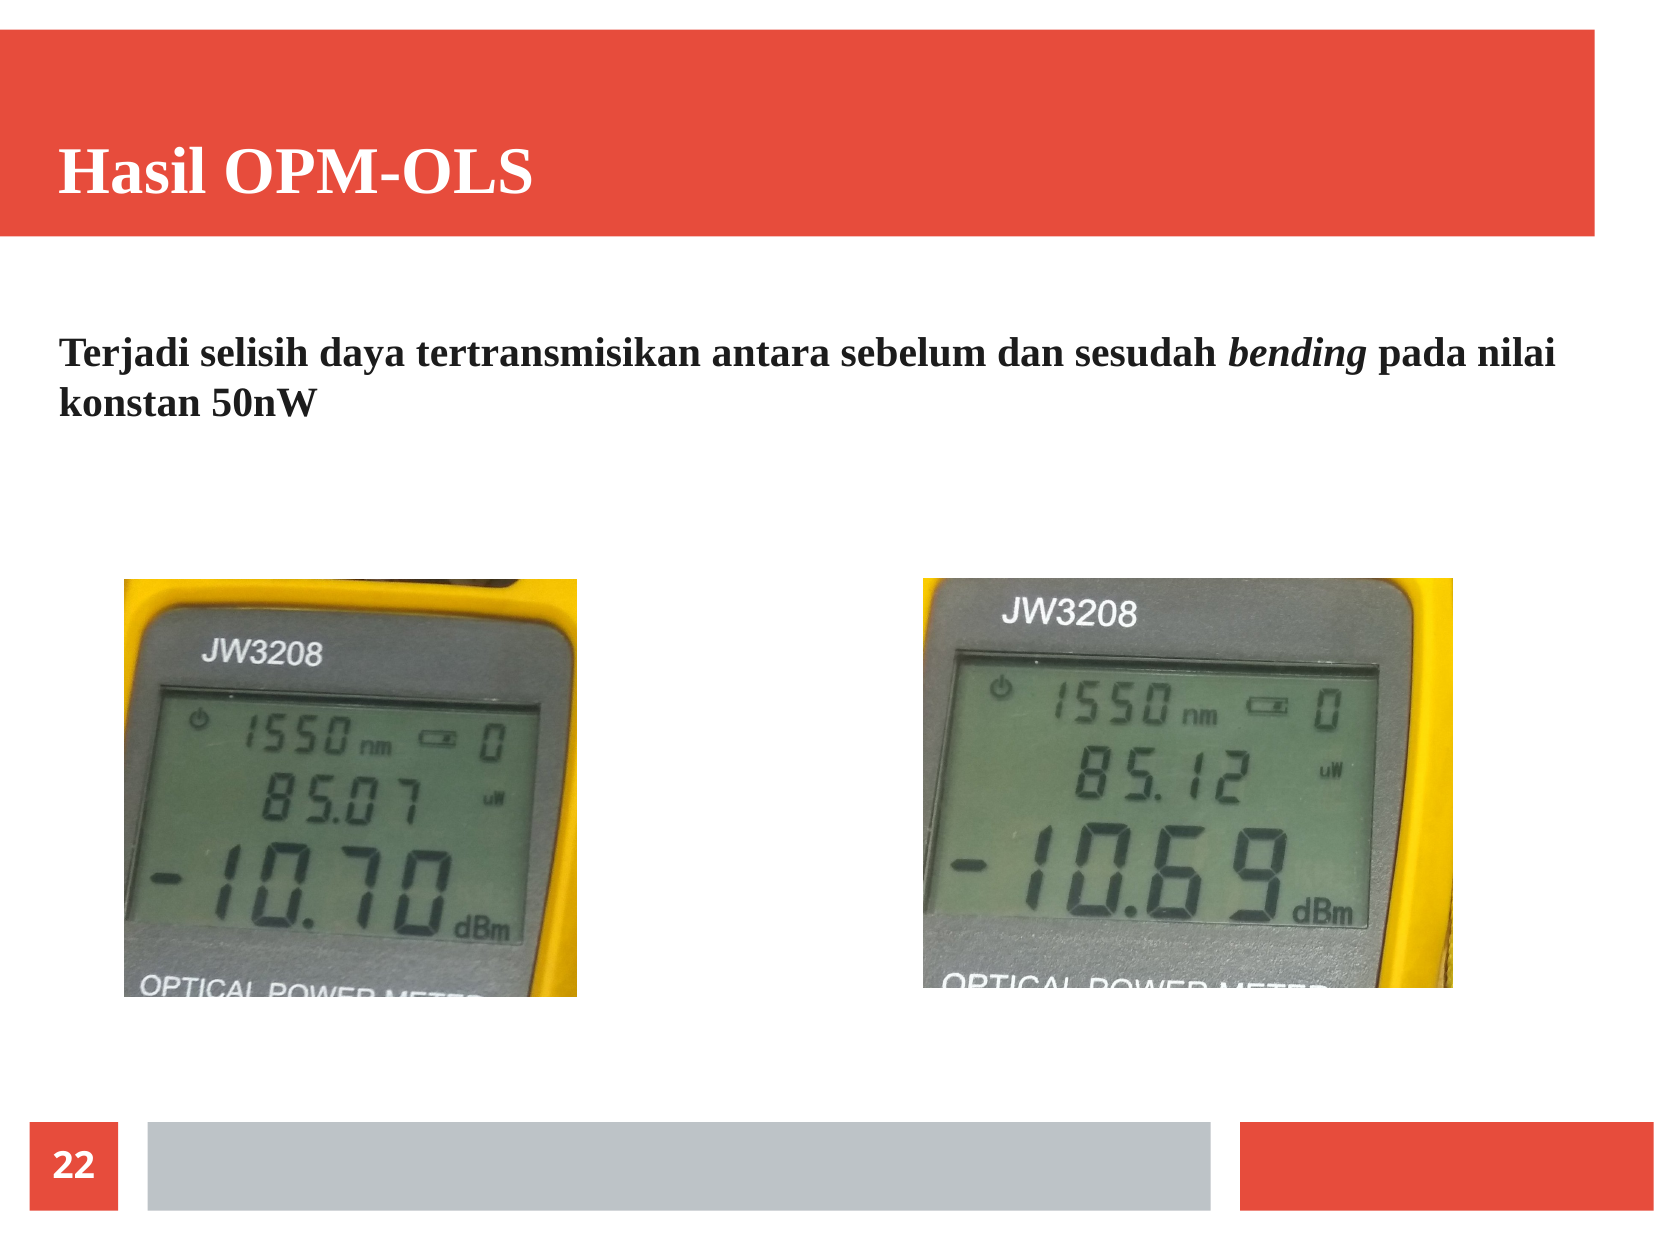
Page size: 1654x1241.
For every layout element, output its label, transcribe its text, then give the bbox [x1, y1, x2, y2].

list Terjadi selisih daya tertransmisikan antara sebelum dan sesudah bending pada nilai konstan 50nW [59, 324, 1565, 1093]
picture [923, 578, 1453, 988]
title Hasil OPM-OLS [59, 59, 1595, 207]
text_box [29, 1122, 119, 1211]
picture [124, 579, 577, 997]
